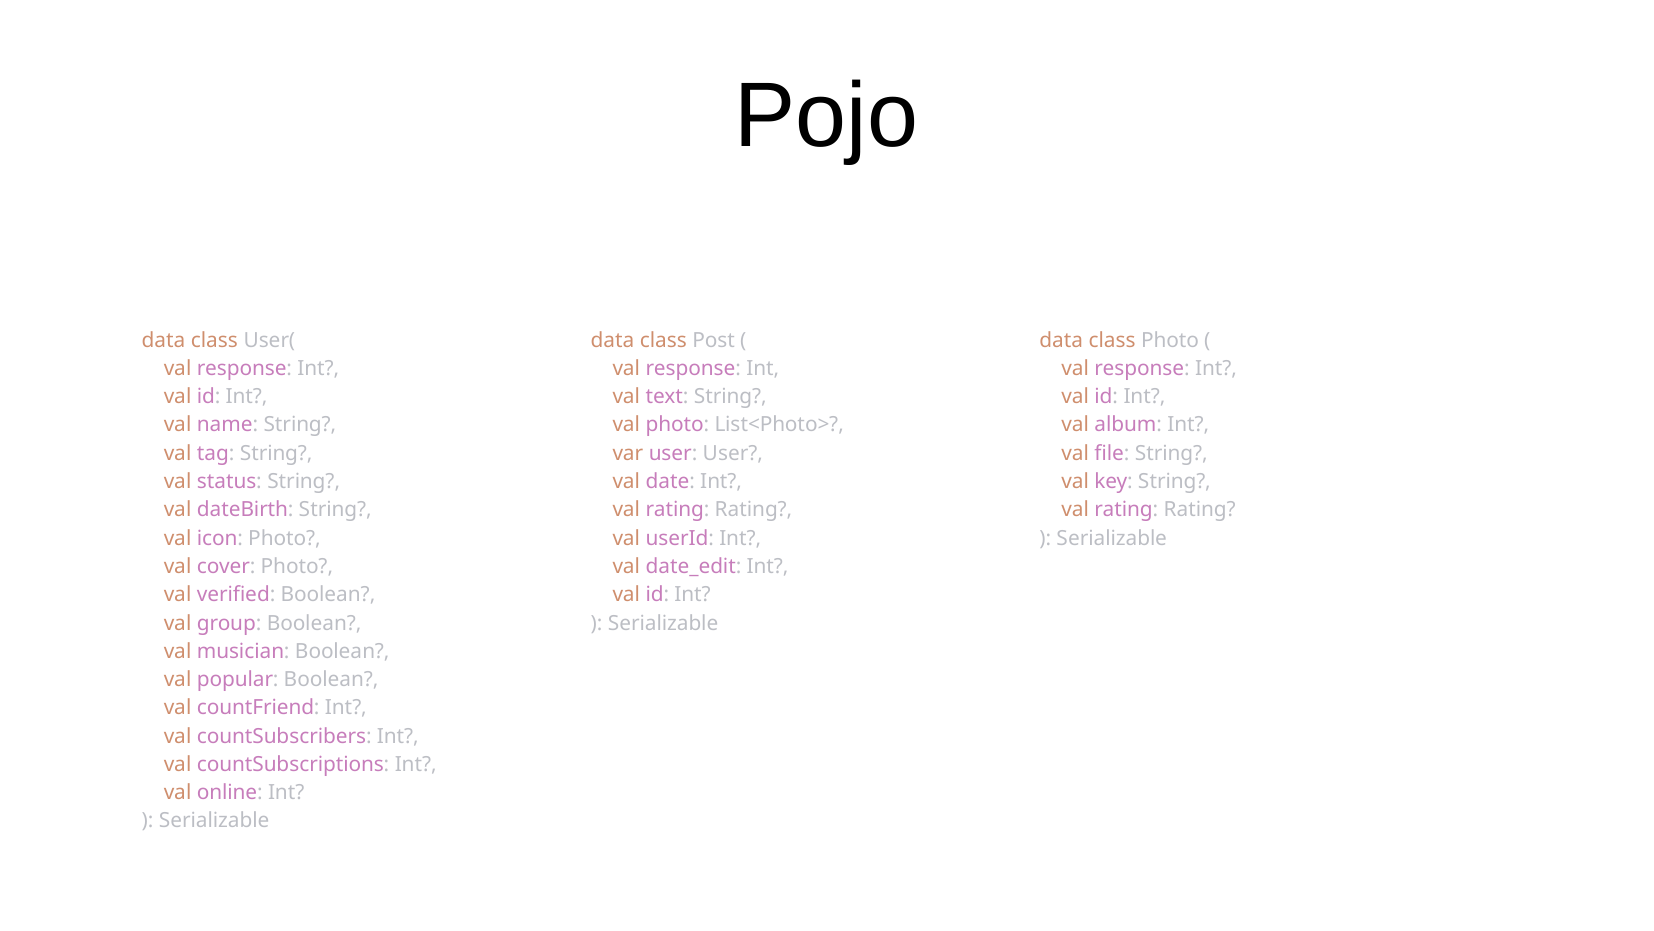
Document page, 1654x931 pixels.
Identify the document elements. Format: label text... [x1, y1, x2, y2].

list data class User( val response: Int?, val id: Int?, val name: String?, val tag: String?, val status: String?, val dateBirth: String?, val icon: Photo?, val cover: Photo?, val verified: Boolean?, val group: Boolean?, val musician: Boolean?, val popular: Boolean?, val countFriend: Int?, val countSubscribers: Int?, val countSubscriptions: Int?, val online: Int? ): Serializable [141, 324, 590, 865]
title Pojo [82, 37, 1571, 193]
list data class Post ( val response: Int, val text: String?, val photo: List<Photo>?, var user: User?, val date: Int?, val rating: Rating?, val userId: Int?, val date_edit: Int?, val id: Int? ): Serializable [590, 324, 1039, 865]
list data class Photo ( val response: Int?, val id: Int?, val album: Int?, val file: String?, val key: String?, val rating: Rating? ): Serializable [1039, 324, 1489, 865]
